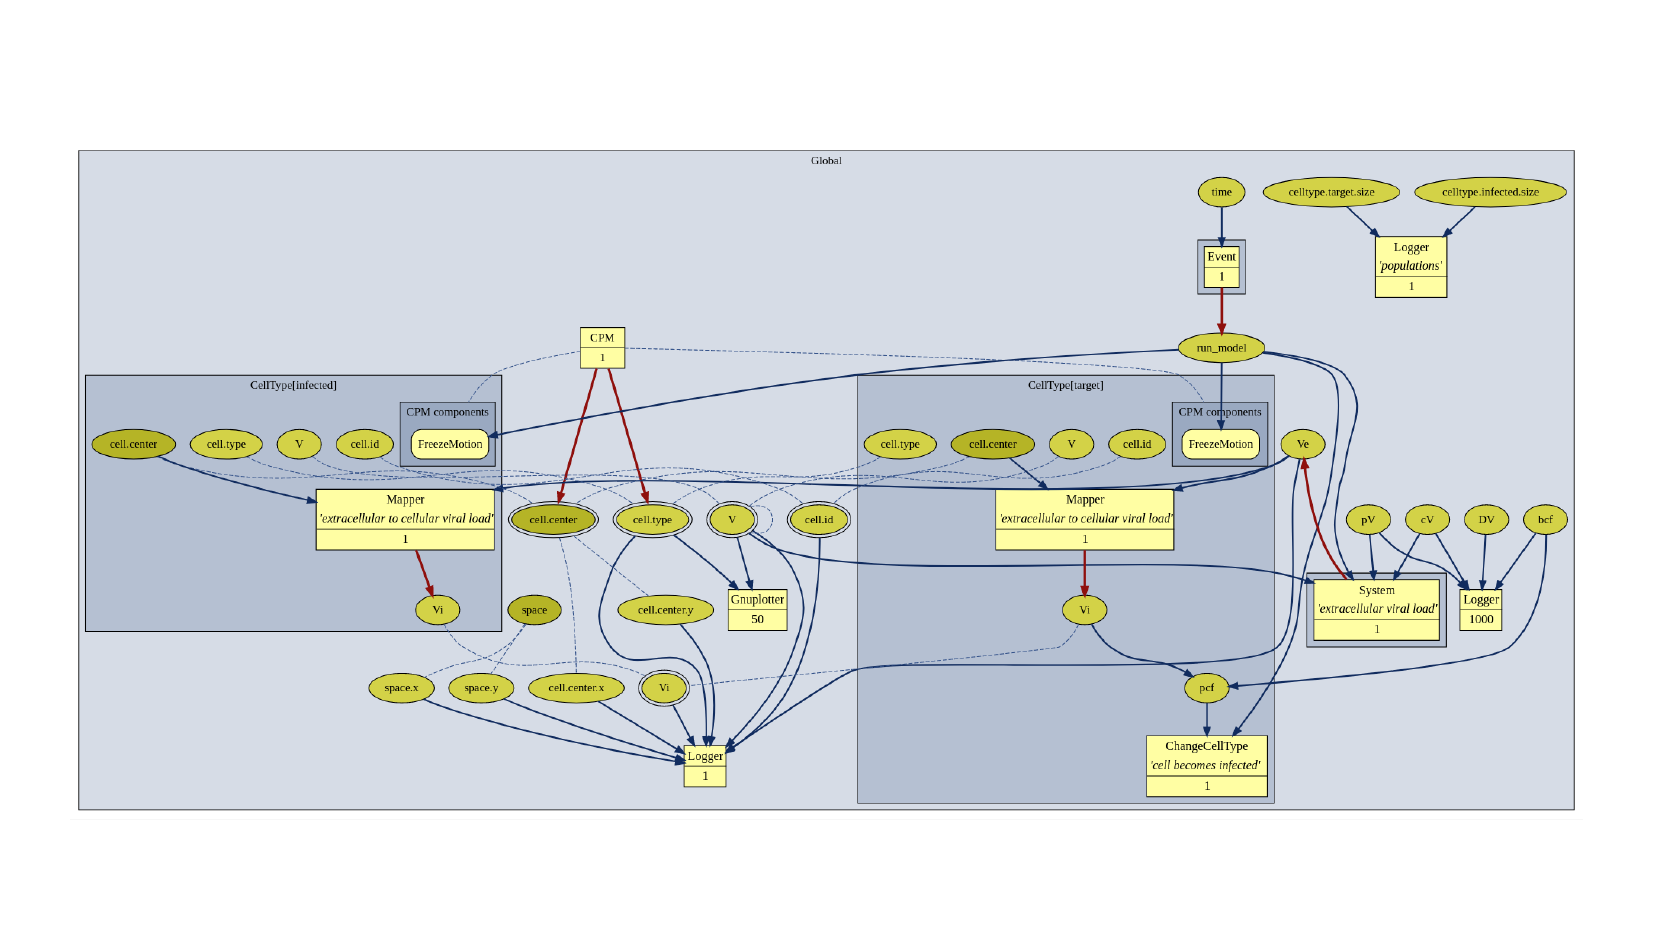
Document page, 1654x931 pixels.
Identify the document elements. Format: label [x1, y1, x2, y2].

picture [70, 141, 1583, 820]
